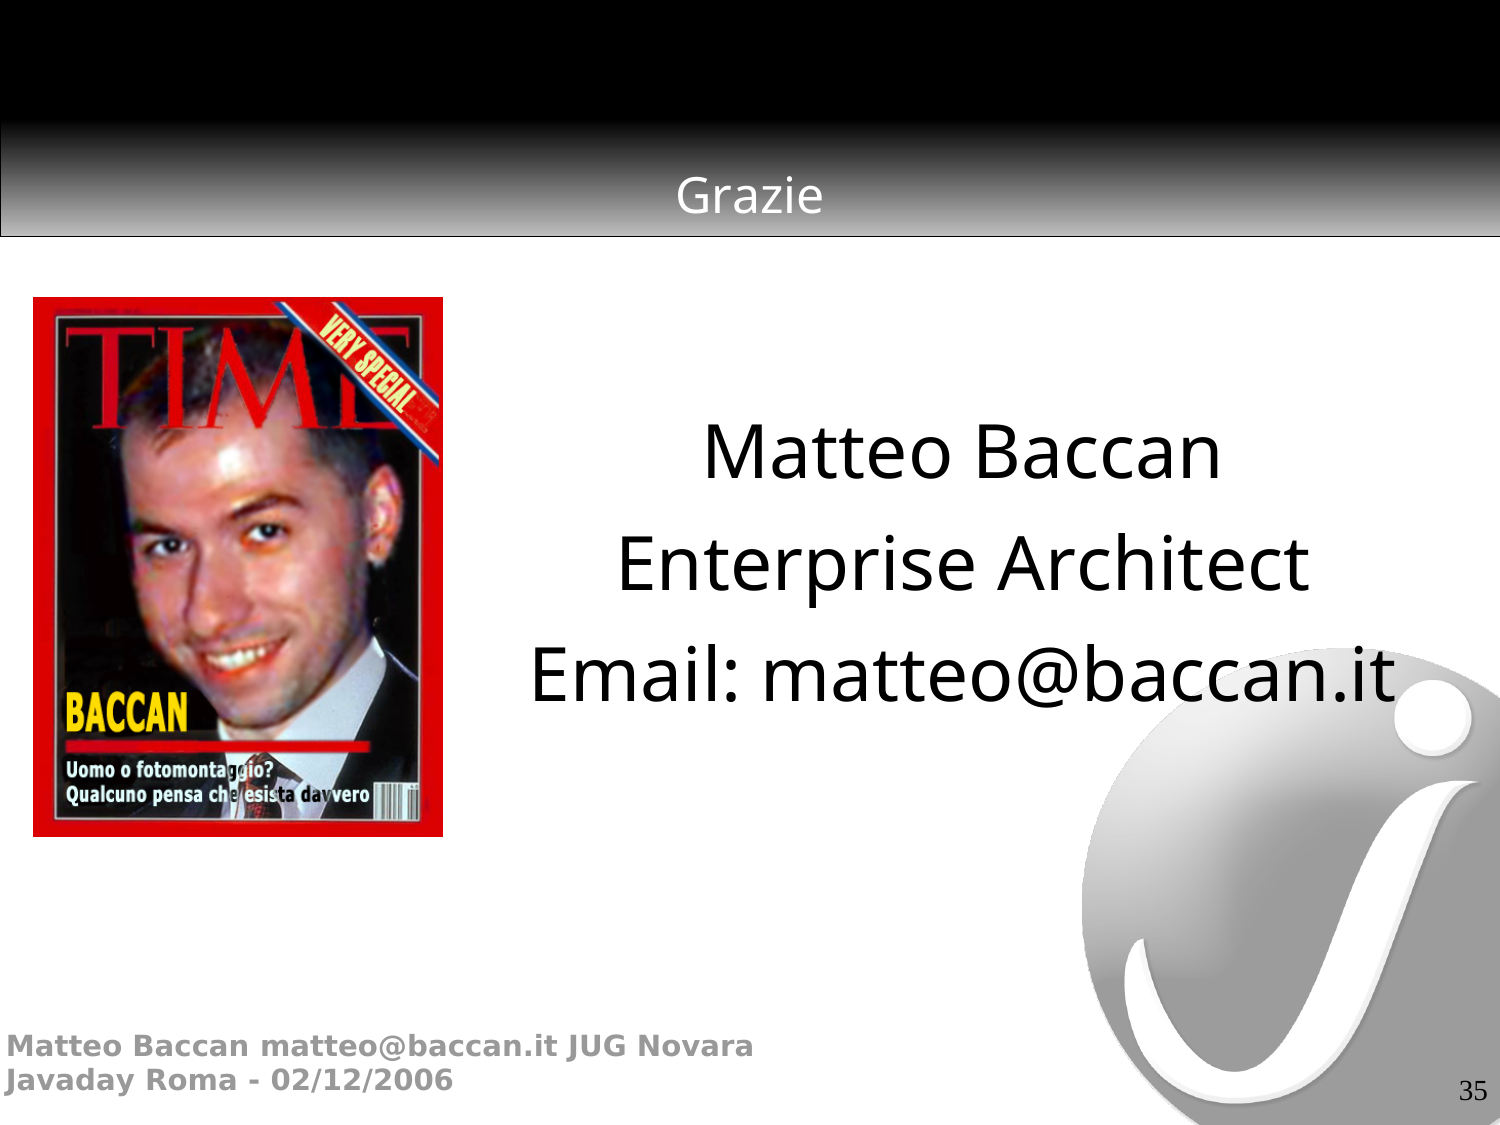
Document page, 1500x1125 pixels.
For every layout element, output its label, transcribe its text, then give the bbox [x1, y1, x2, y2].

list Matteo Baccan Enterprise Architect Email: matteo@baccan.it [473, 398, 1453, 733]
picture [33, 297, 443, 837]
picture [1081, 648, 1500, 1125]
title Grazie [112, 99, 1388, 288]
